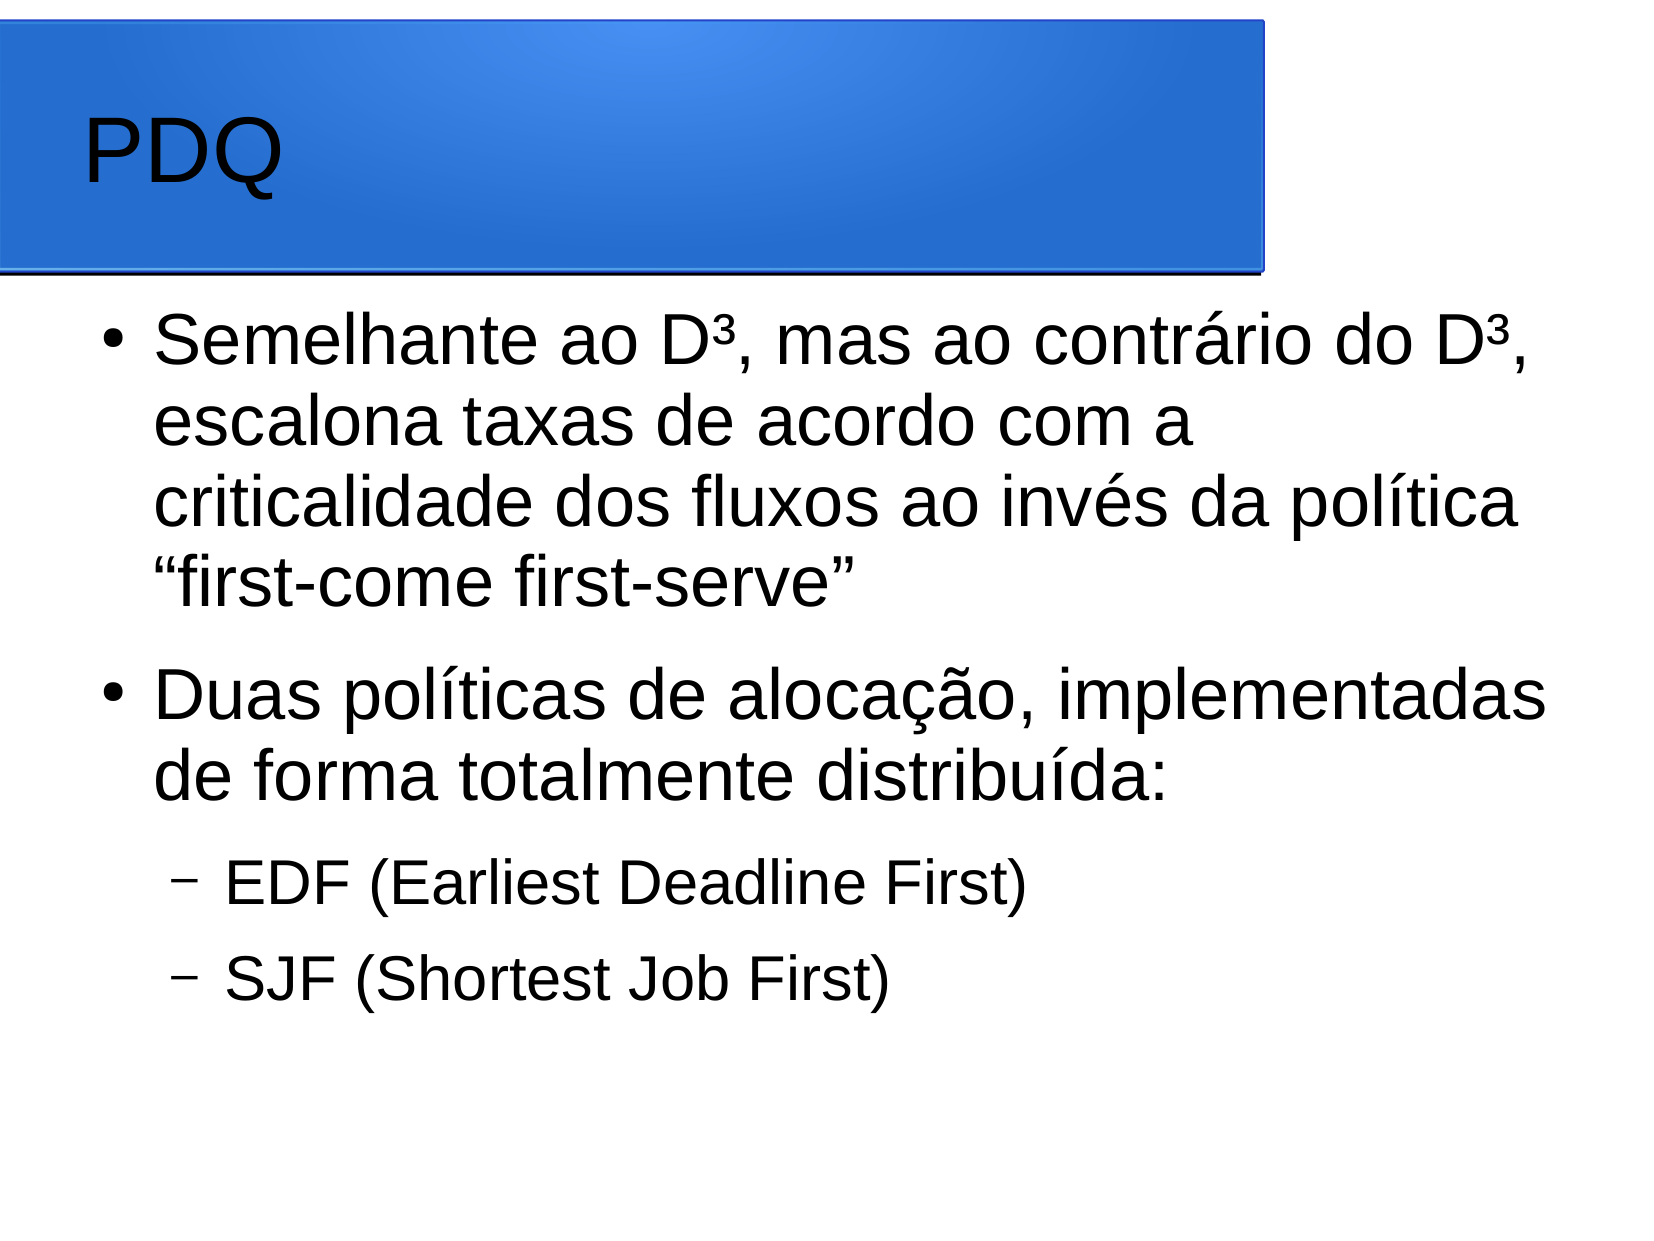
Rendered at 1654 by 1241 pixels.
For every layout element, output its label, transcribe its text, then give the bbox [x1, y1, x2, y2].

list Semelhante ao D³, mas ao contrário do D³, escalona taxas de acordo com a criticalidade dos fluxos ao invés da política “first-come first-serve” Duas políticas de alocação, implementadas de forma totalmente distribuída: EDF (Earliest Deadline First) SJF (Shortest Job First) [82, 299, 1571, 1019]
title PDQ [82, 47, 1235, 252]
